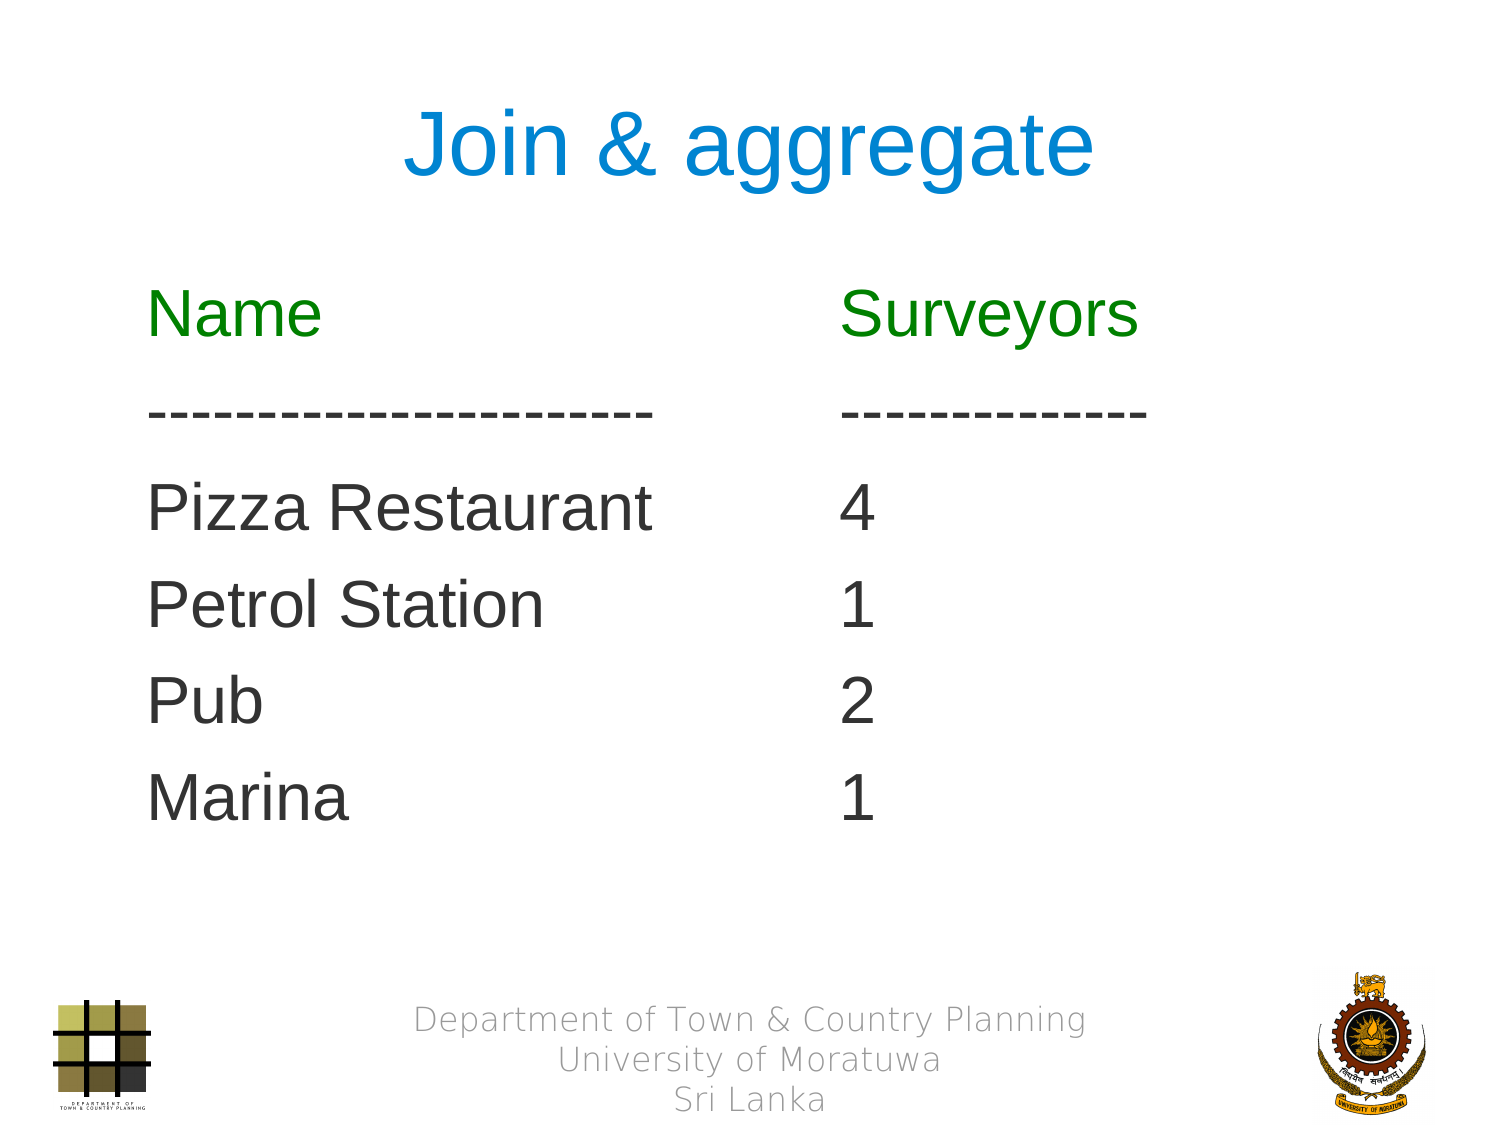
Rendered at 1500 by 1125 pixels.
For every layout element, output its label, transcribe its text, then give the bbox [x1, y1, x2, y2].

title Join & aggregate [75, 45, 1426, 233]
picture [53, 1000, 151, 1110]
picture [1312, 966, 1435, 1125]
list Name Surveyors ----------------------- -------------- Pizza Restaurant 4 Petrol Station 1 Pub 2 Marina 1 [75, 262, 1426, 916]
